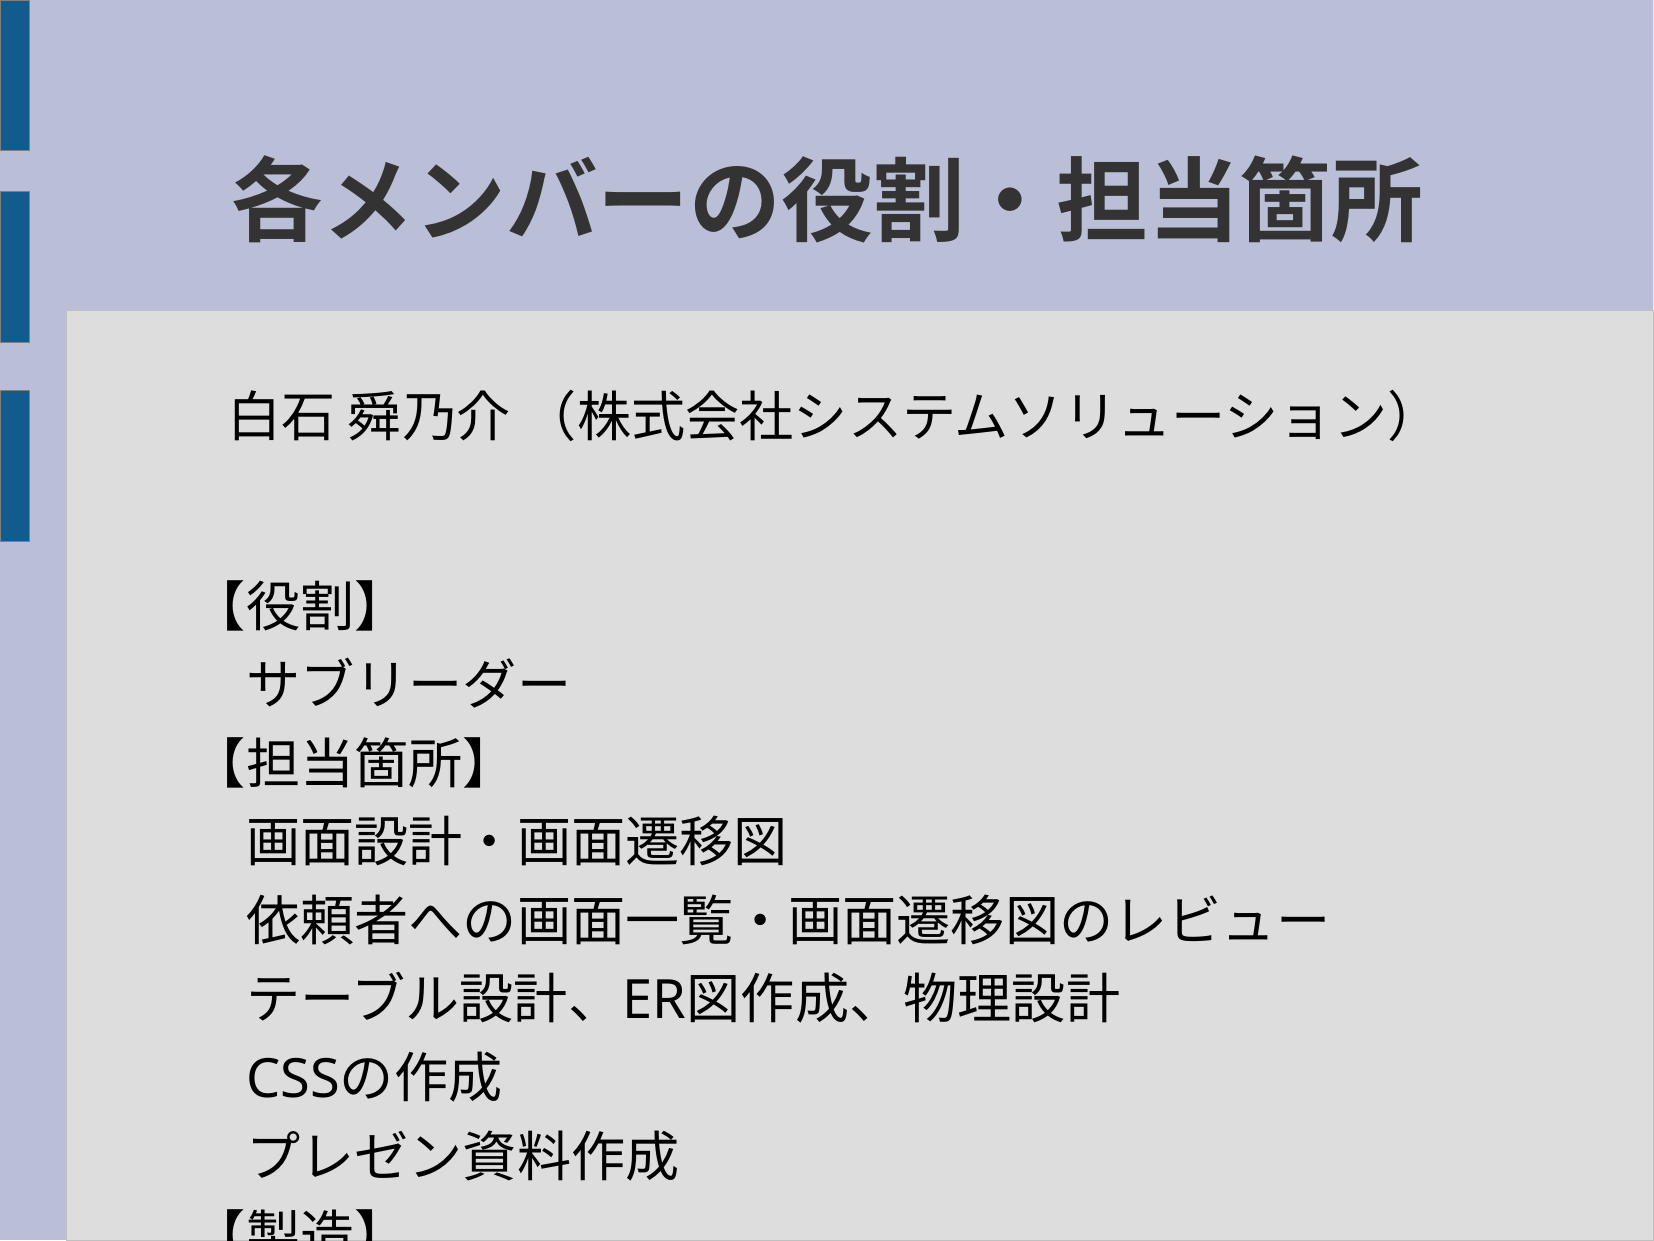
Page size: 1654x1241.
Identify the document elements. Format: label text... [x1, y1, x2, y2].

text_box 【役割】 サブリーダー 【担当箇所】 画面設計・画面遷移図 依頼者への画面一覧・画面遷移図のレビュー テーブル設計、ER図作成、物理設計 CSSの作成 プレゼン資料作成 【製造】 会員登録機能 会員情報確認・更新機能 [177, 556, 1619, 1181]
text_box 白石 舜乃介 （株式会社システムソリューション） [212, 366, 1560, 449]
title 各メンバーの役割・担当箇所 [121, 91, 1534, 299]
